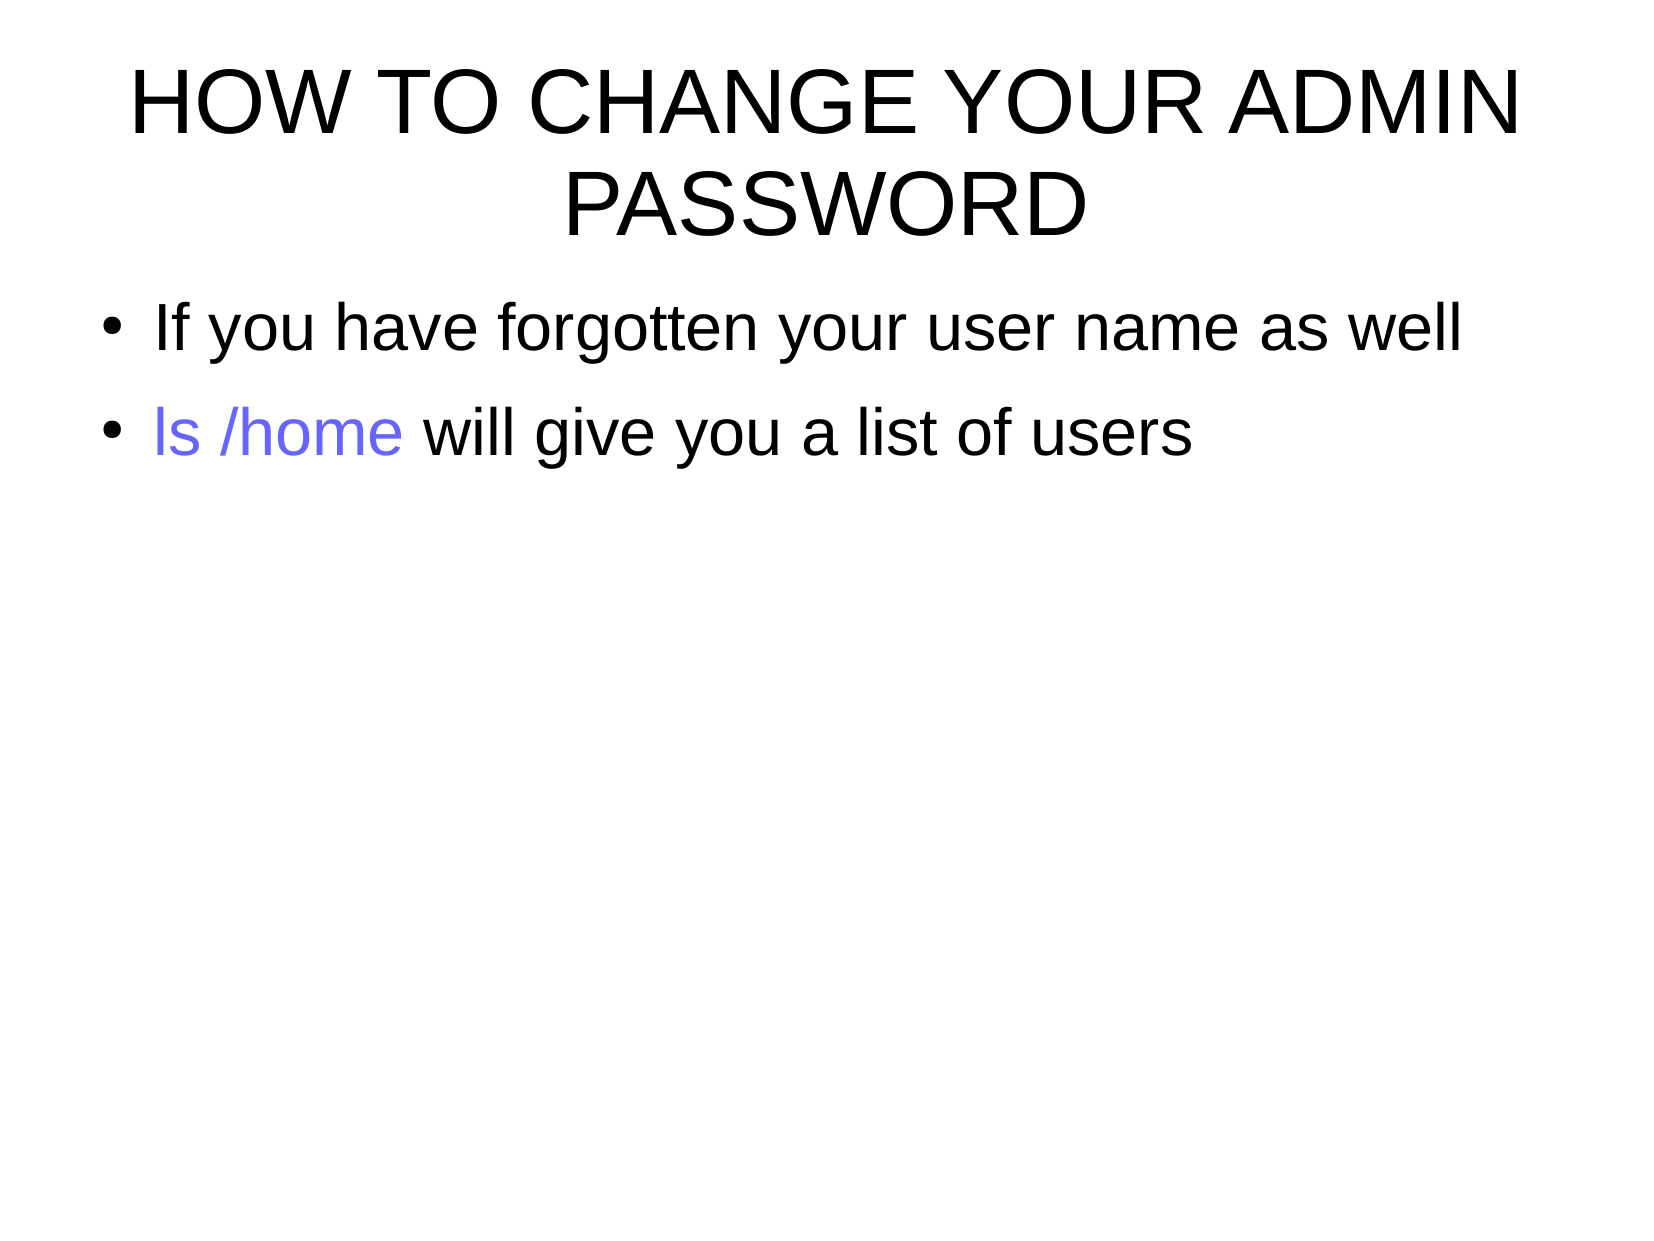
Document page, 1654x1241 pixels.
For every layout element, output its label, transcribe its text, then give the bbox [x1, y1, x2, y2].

title HOW TO CHANGE YOUR ADMIN PASSWORD [82, 49, 1571, 257]
list If you have forgotten your user name as well ls /home will give you a list of users [82, 290, 1571, 1010]
